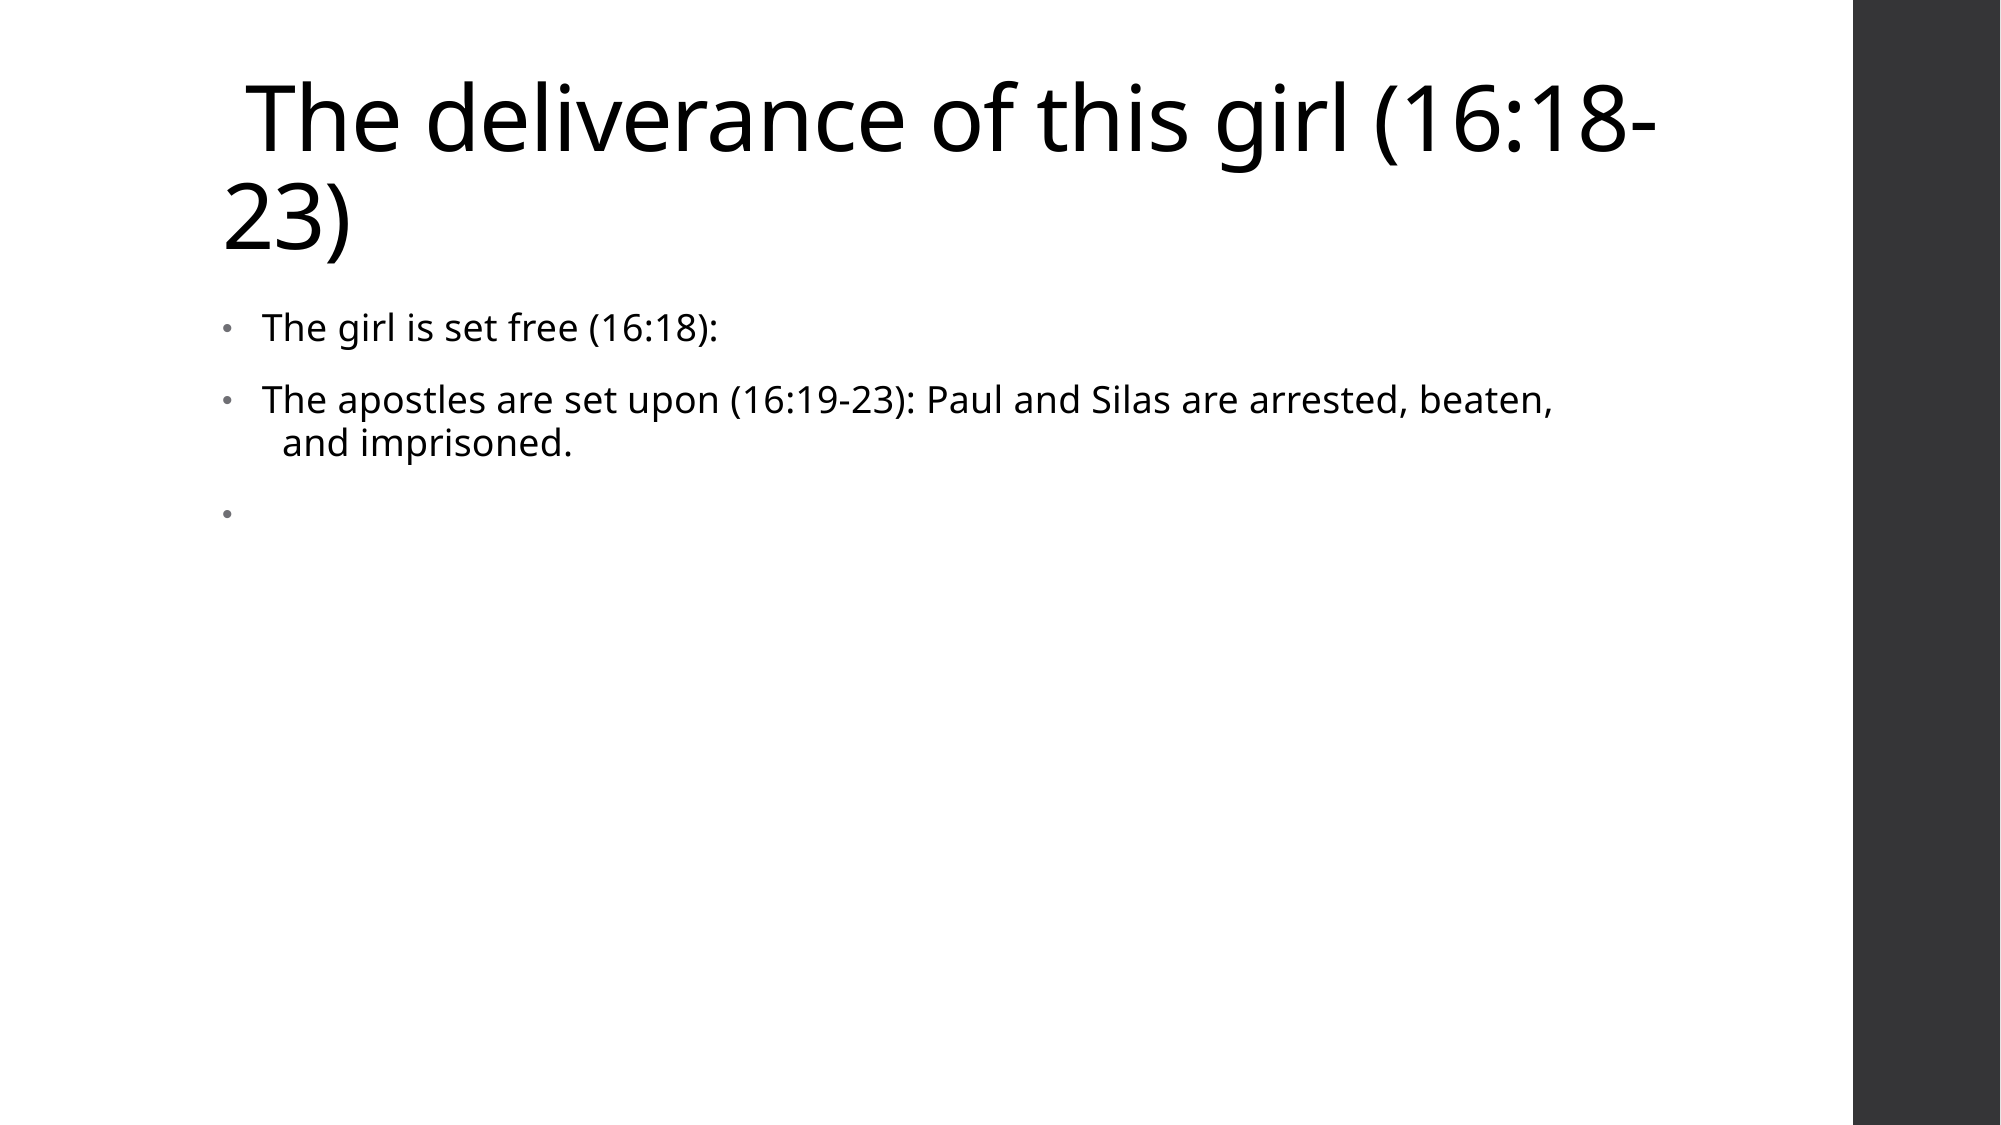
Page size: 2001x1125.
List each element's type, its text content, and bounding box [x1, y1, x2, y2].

list The girl is set free (16:18): The apostles are set upon (16:19-23): Paul and Silas are arrested, beaten, and imprisoned. [206, 299, 1617, 1014]
title The deliverance of this girl (16:18-23) [206, 60, 1797, 278]
